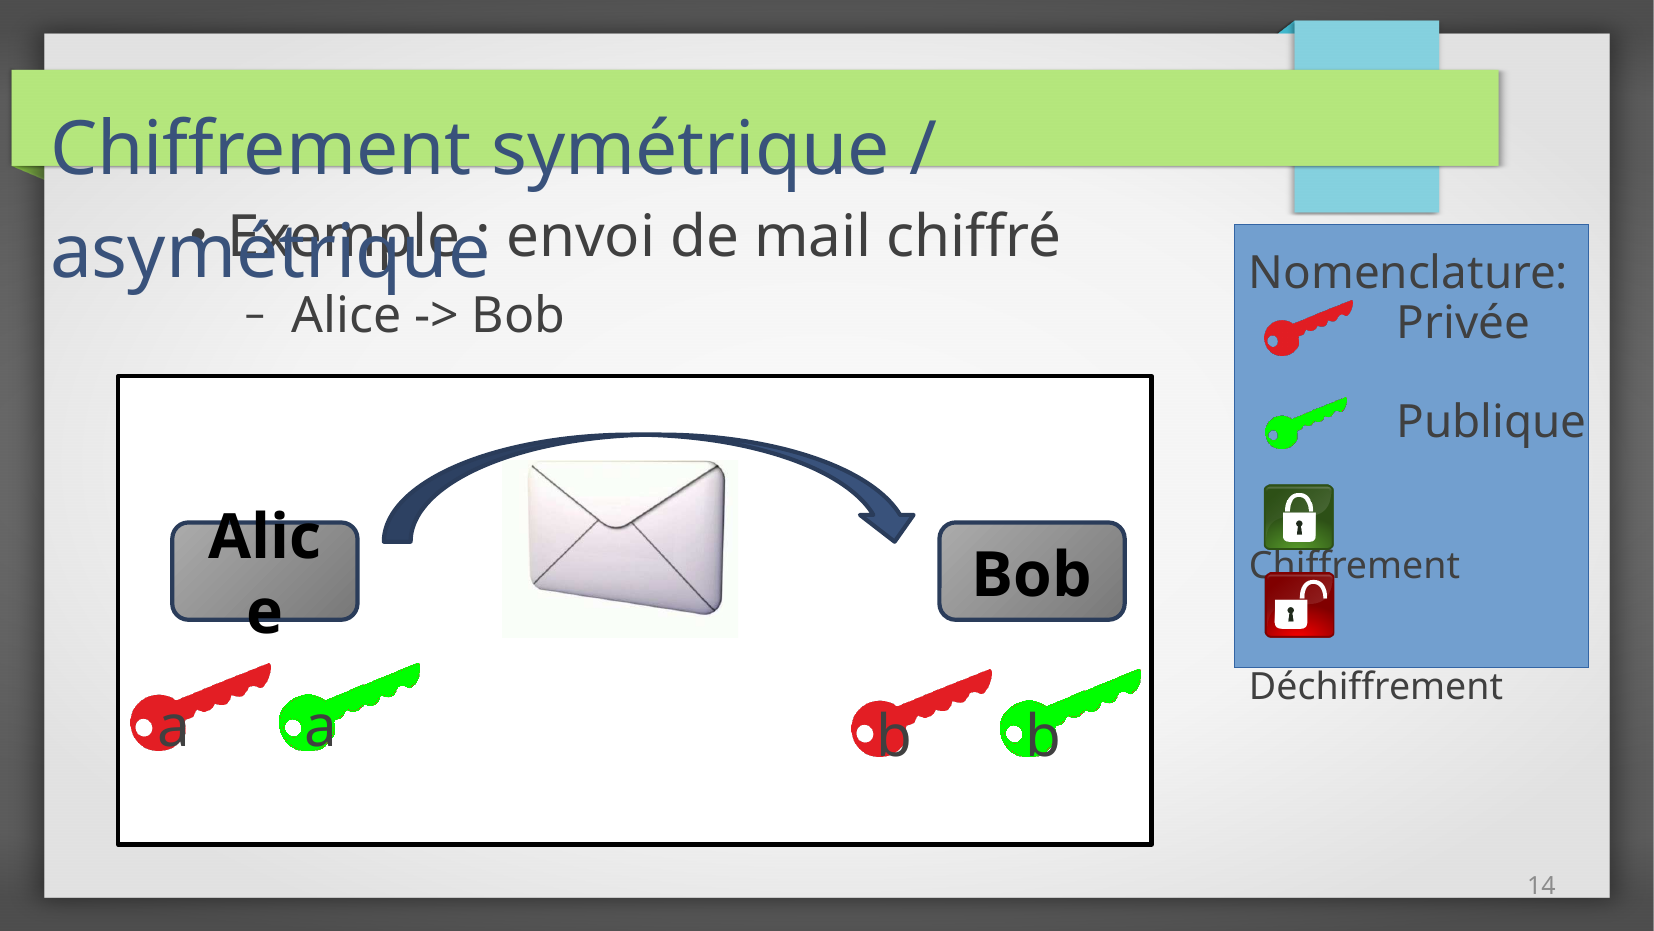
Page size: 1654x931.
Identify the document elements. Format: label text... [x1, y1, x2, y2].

text_box Nomenclature: Privée Publique Chiffrement Déchiffrement [1234, 242, 1619, 411]
text_box b [861, 698, 897, 763]
text_box [118, 376, 1152, 845]
text_box Exemple : envoi de mail chiffré Alice -> Bob [175, 199, 1571, 768]
text_box b [1035, 729, 1047, 752]
text_box Alice [224, 522, 235, 539]
text_box b [886, 729, 897, 752]
text_box a [165, 731, 179, 742]
picture [0, 0, 1654, 931]
text_box [1234, 224, 1589, 242]
text_box Bob [939, 522, 1125, 620]
text_box [1234, 411, 1589, 668]
text_box <numéro> [1184, 862, 1571, 912]
text_box [1405, 411, 1417, 421]
text_box b [1011, 698, 1047, 763]
text_box a [312, 731, 325, 742]
text_box a [142, 688, 179, 753]
text_box Alice [172, 522, 358, 620]
text_box Chiffrement symétrique / asymétrique [35, 87, 1241, 178]
text_box a [289, 688, 325, 753]
text_box [1460, 415, 1473, 434]
